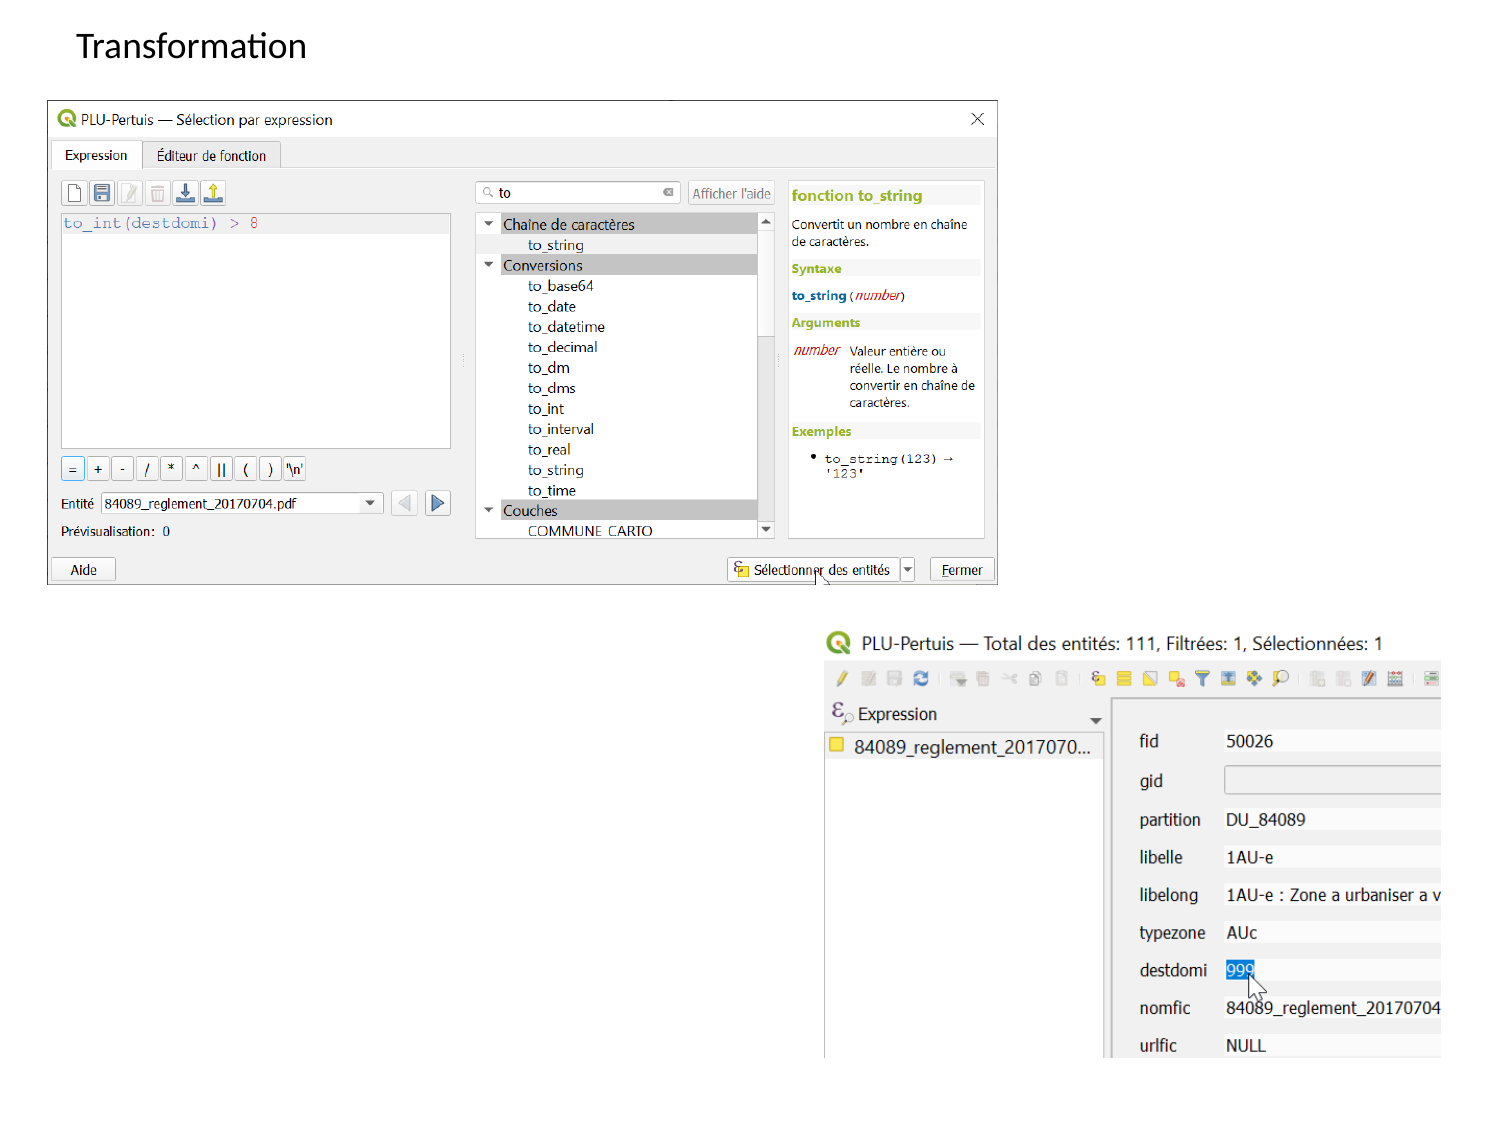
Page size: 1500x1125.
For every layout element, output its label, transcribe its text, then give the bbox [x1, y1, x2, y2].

picture [47, 100, 998, 585]
text_box Transformation [61, 13, 434, 299]
picture [824, 625, 1441, 1058]
